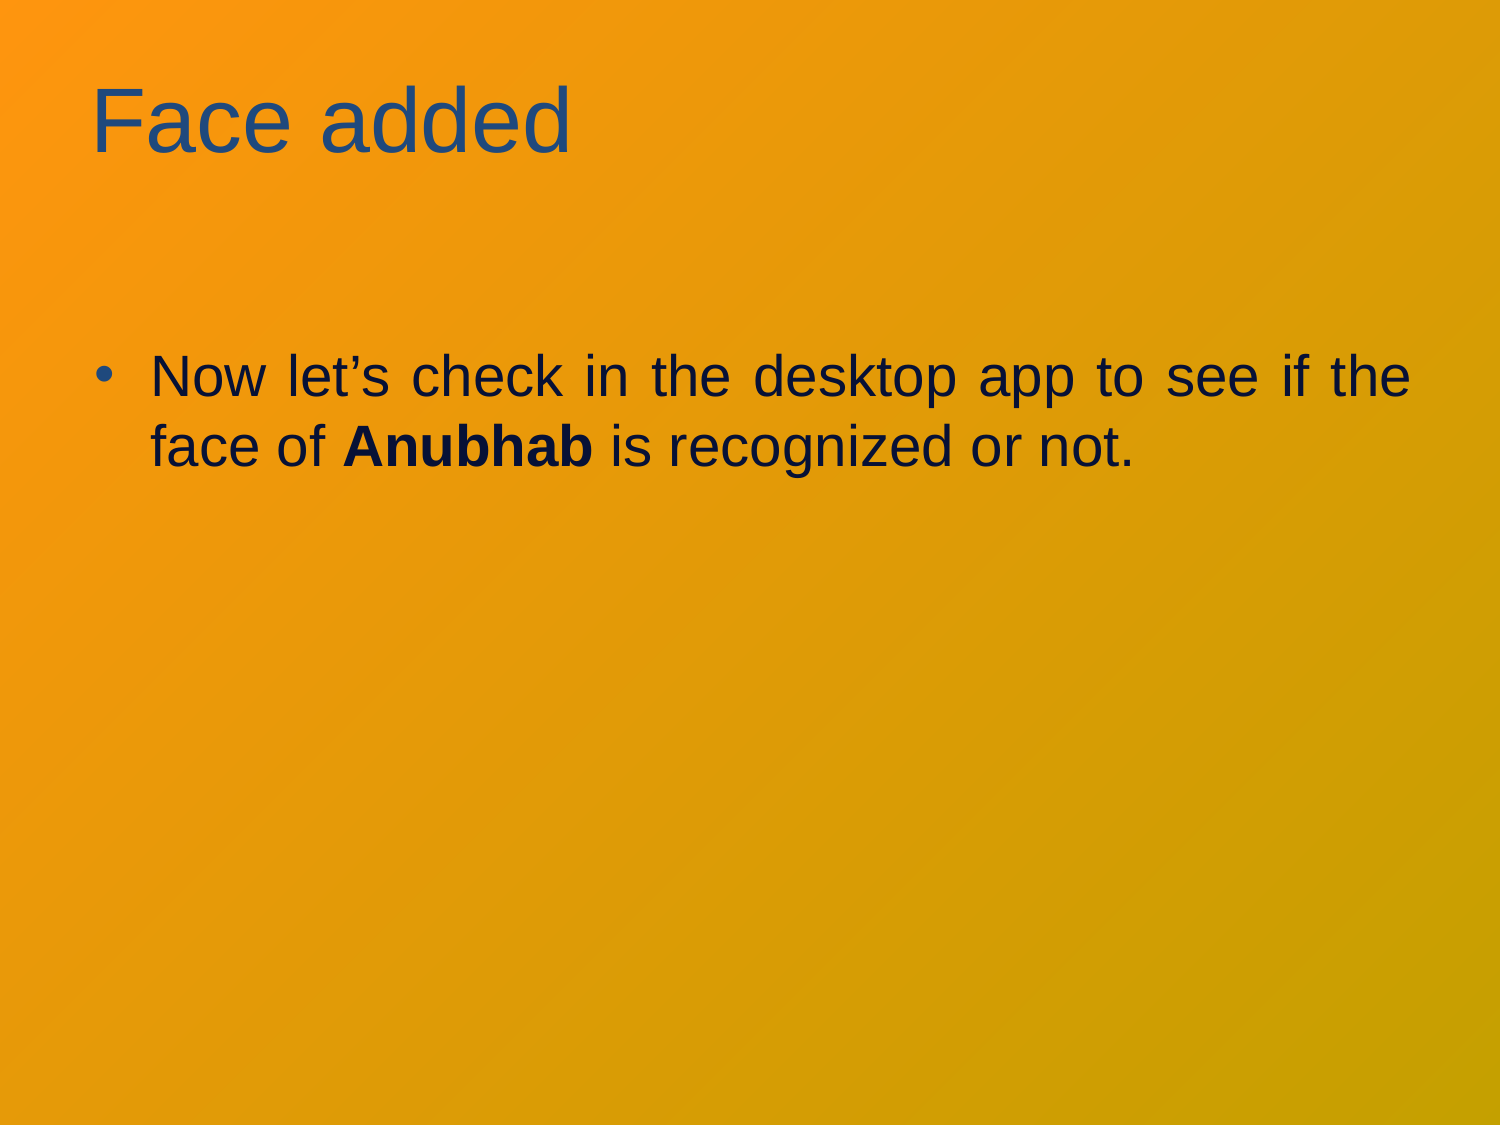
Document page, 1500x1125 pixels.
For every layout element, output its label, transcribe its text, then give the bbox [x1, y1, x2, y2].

title Face added [75, 45, 1425, 188]
list Now let’s check in the desktop app to see if the face of Anubhab is recognized or not. [79, 330, 1430, 745]
